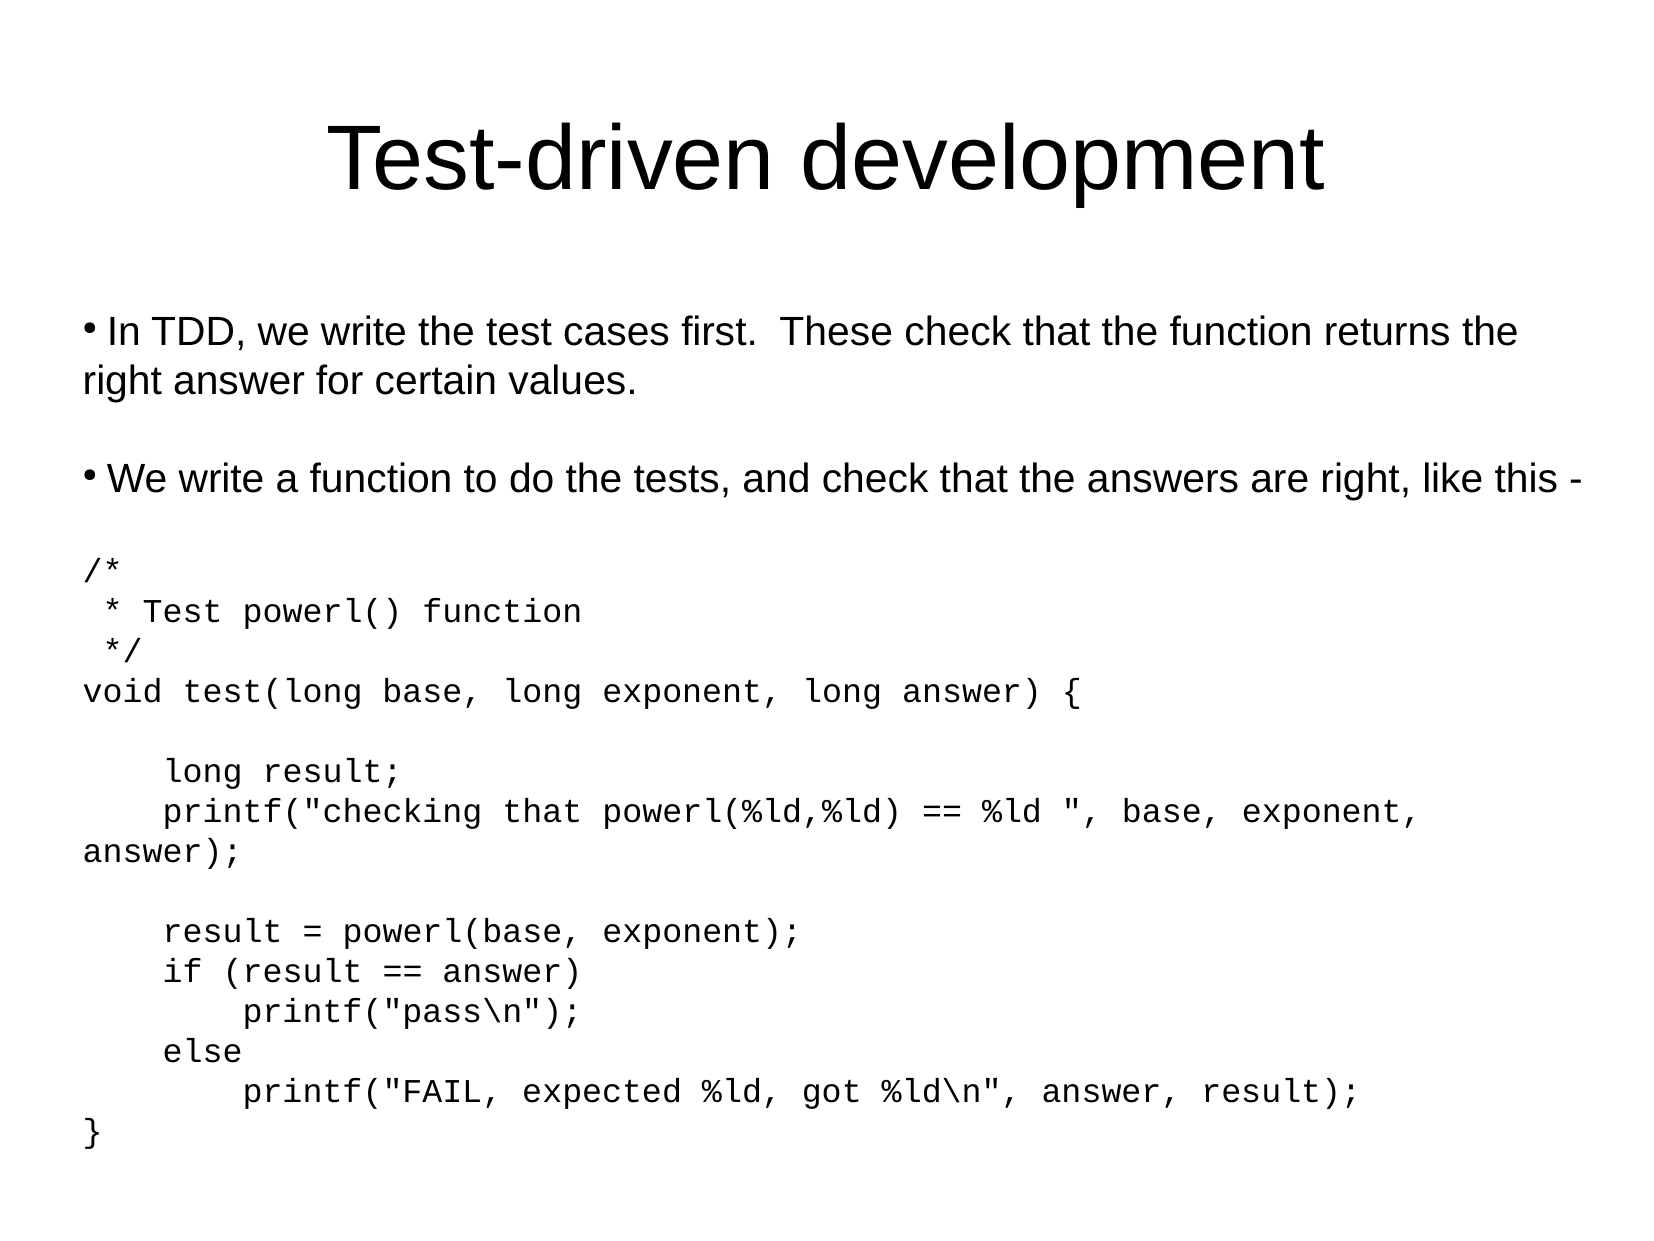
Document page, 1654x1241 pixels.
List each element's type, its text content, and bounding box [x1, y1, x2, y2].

subtitle In TDD, we write the test cases first. These check that the function returns the right answer for certain values. We write a function to do the tests, and check that the answers are right, like this - /* * Test powerl() function */ void test(long base, long exponent, long answer) { long result; printf("checking that powerl(%ld,%ld) == %ld ", base, exponent, answer); result = powerl(base, exponent); if (result == answer) printf("pass\n"); else printf("FAIL, expected %ld, got %ld\n", answer, result); } [82, 256, 1595, 1170]
title Test-driven development [82, 49, 1571, 256]
